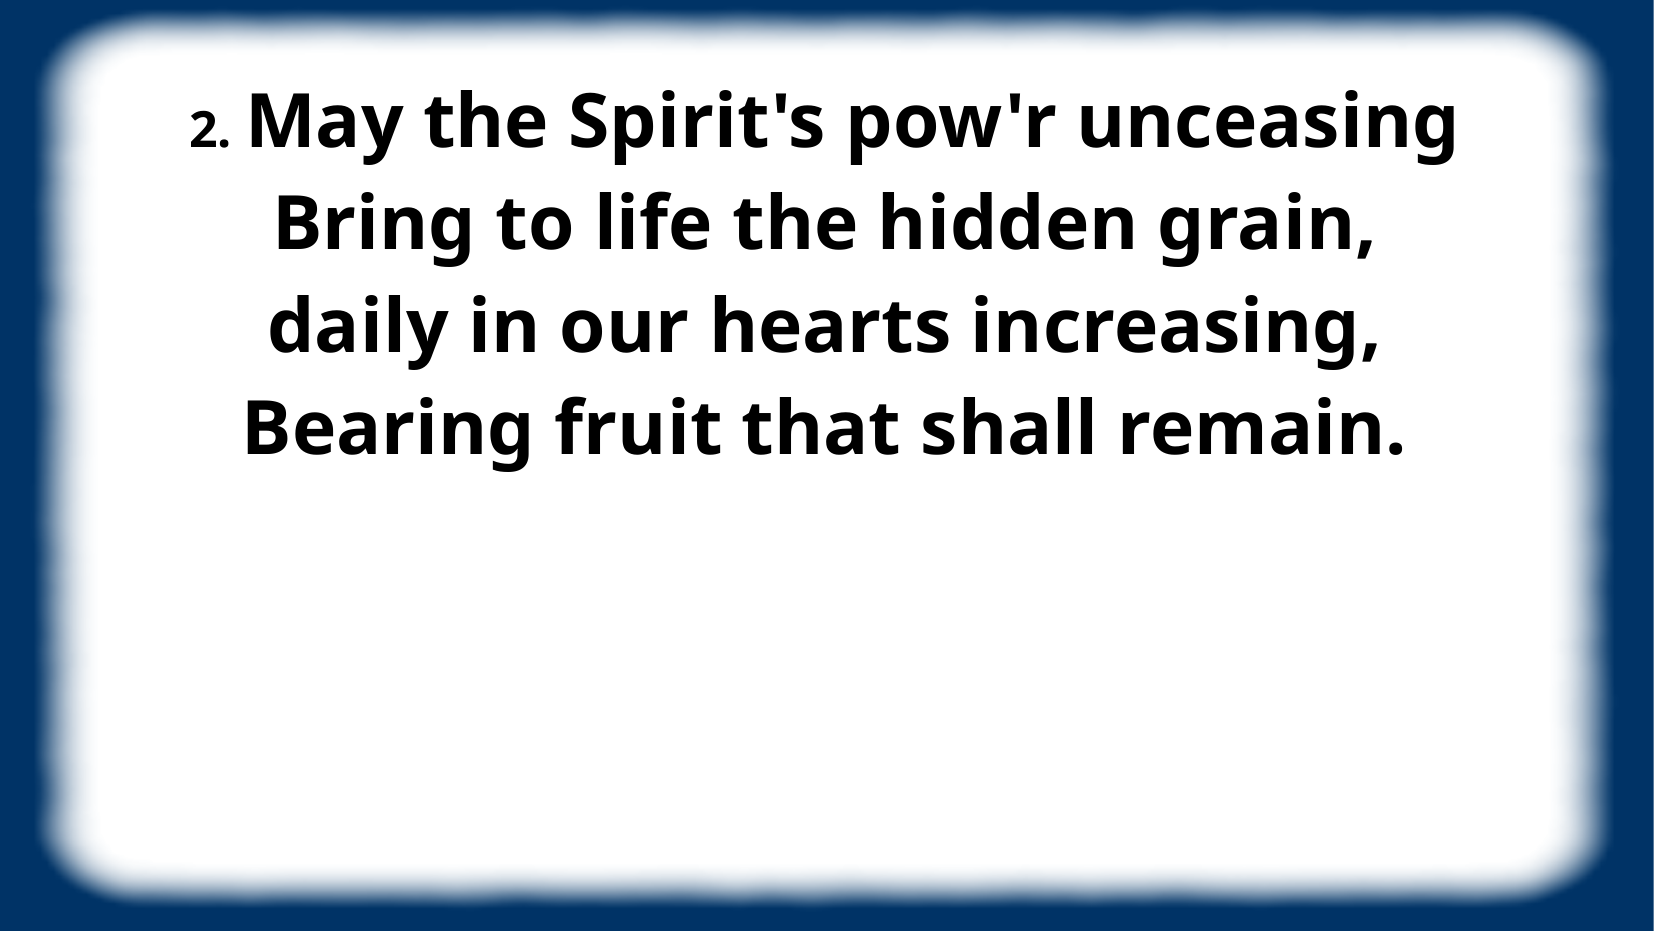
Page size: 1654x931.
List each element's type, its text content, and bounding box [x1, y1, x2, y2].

text_box 2. May the Spirit's pow'r unceasing Bring to life the hidden grain, daily in our hearts increasing, Bearing fruit that shall remain. [105, 60, 1546, 475]
picture [0, 0, 1654, 931]
